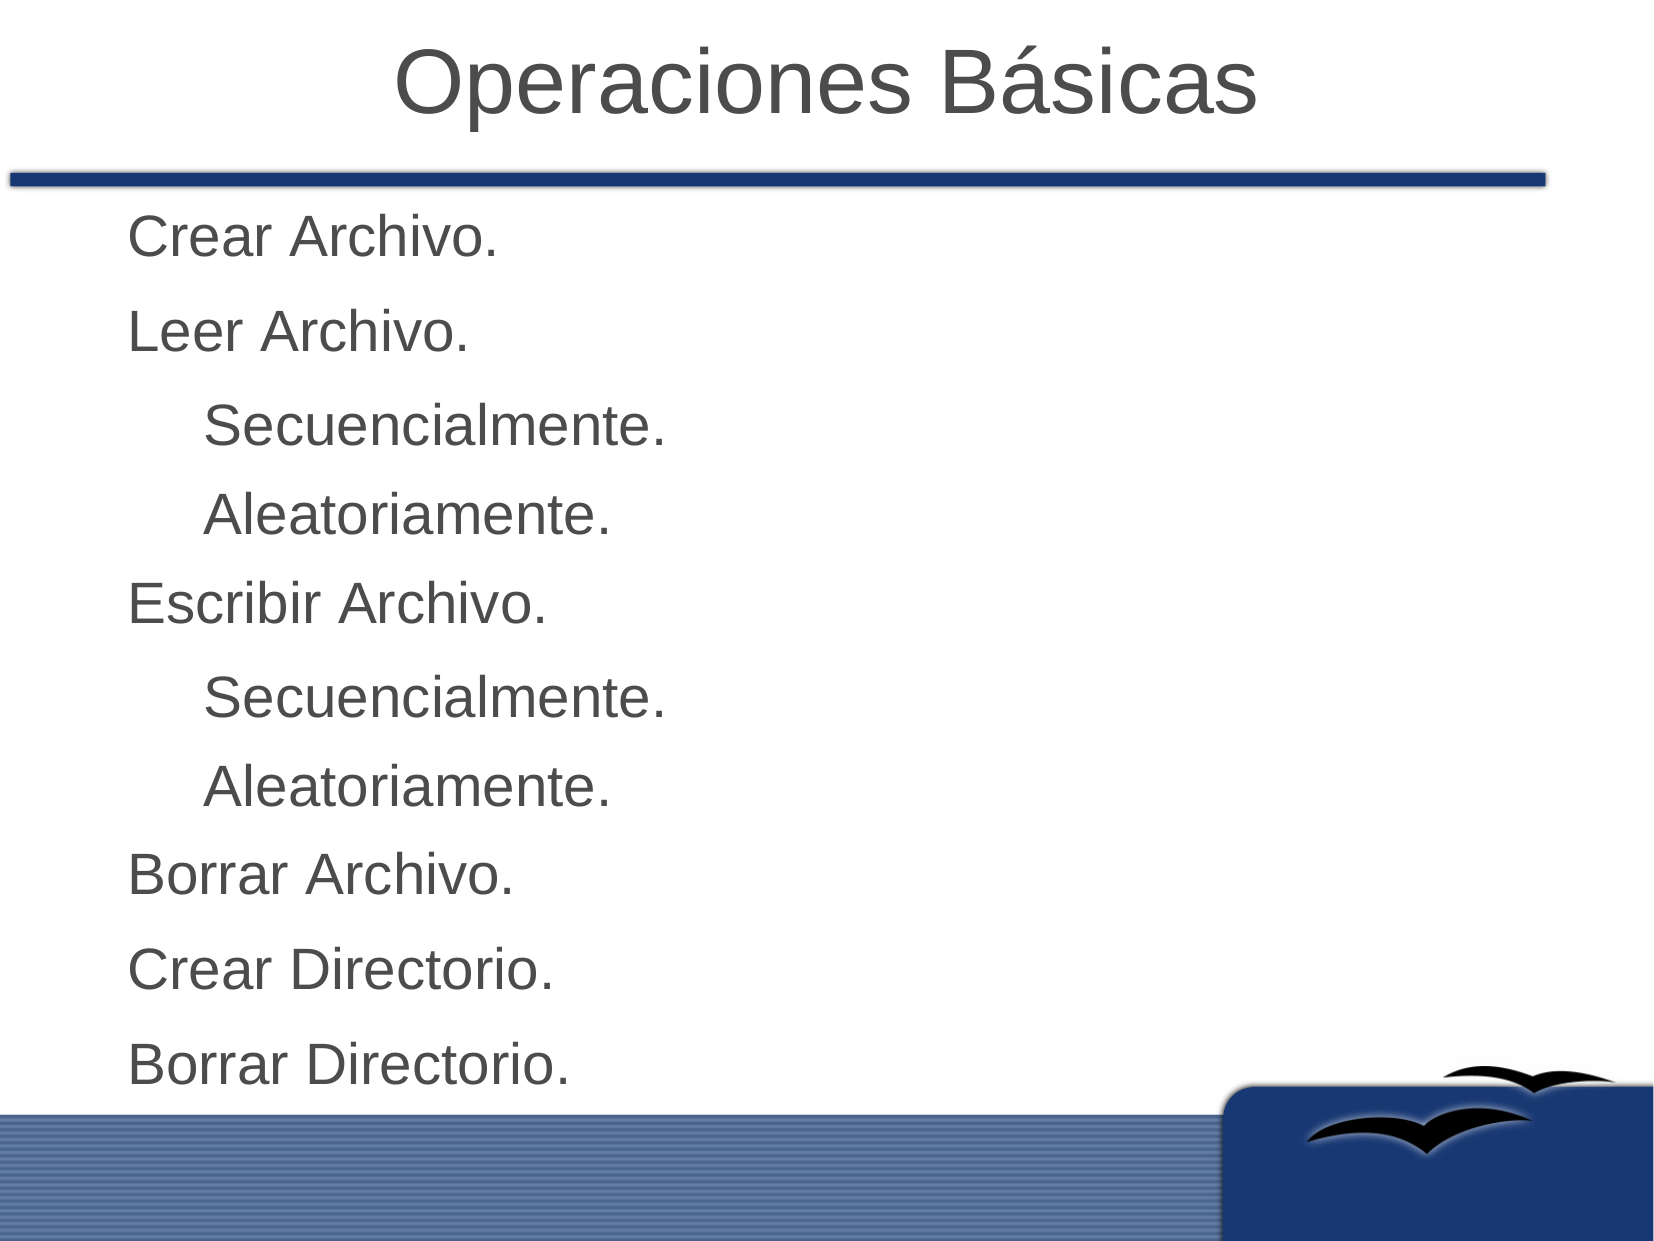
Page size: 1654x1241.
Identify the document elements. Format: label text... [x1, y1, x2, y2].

list Crear Archivo. Leer Archivo. Secuencialmente. Aleatoriamente. Escribir Archivo. Secuencialmente. Aleatoriamente. Borrar Archivo. Crear Directorio. Borrar Directorio. [109, 204, 1522, 1115]
picture [0, 0, 1654, 1241]
title Operaciones Básicas [121, 0, 1534, 164]
